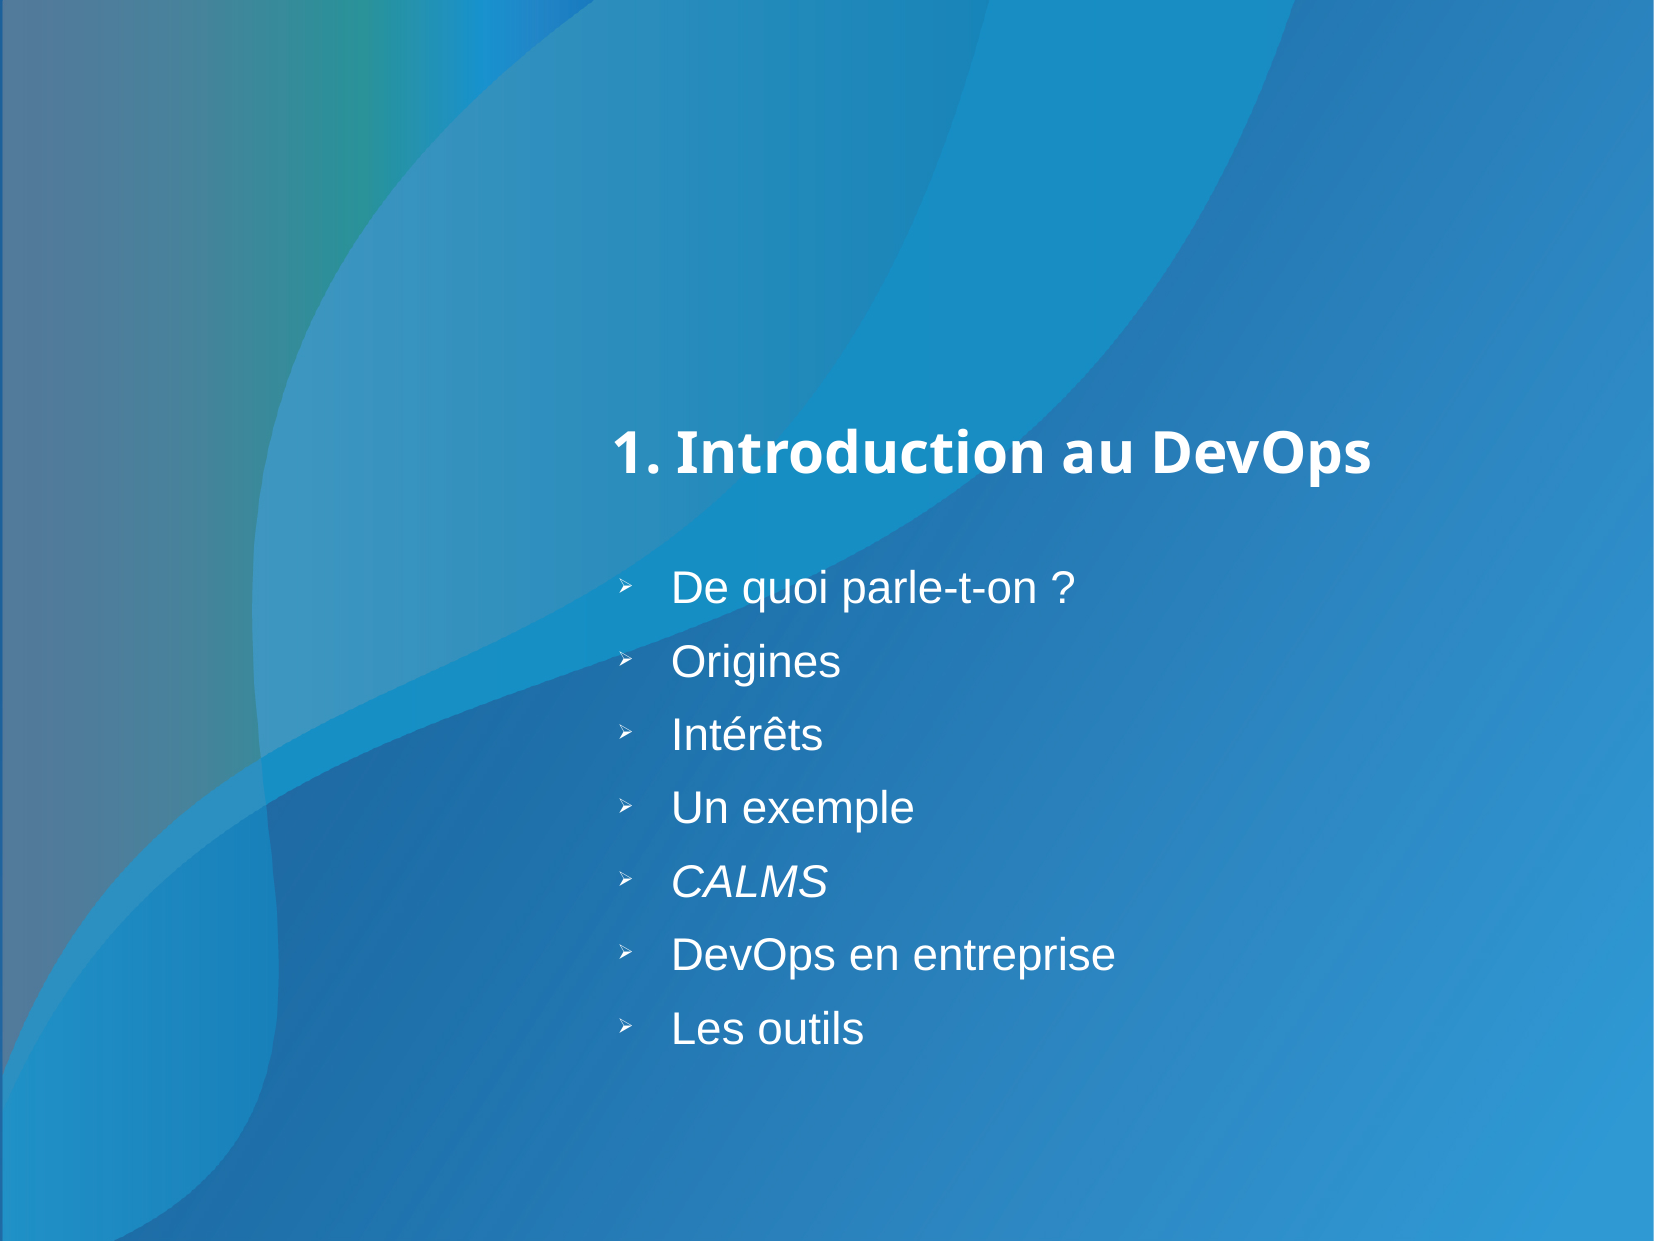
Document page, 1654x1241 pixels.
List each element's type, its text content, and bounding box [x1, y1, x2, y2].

list De quoi parle-t-on ? Origines Intérêts Un exemple CALMS DevOps en entreprise Les outils [600, 562, 1388, 1054]
picture [0, 0, 1654, 1241]
title 1. Introduction au DevOps [611, 340, 1538, 563]
